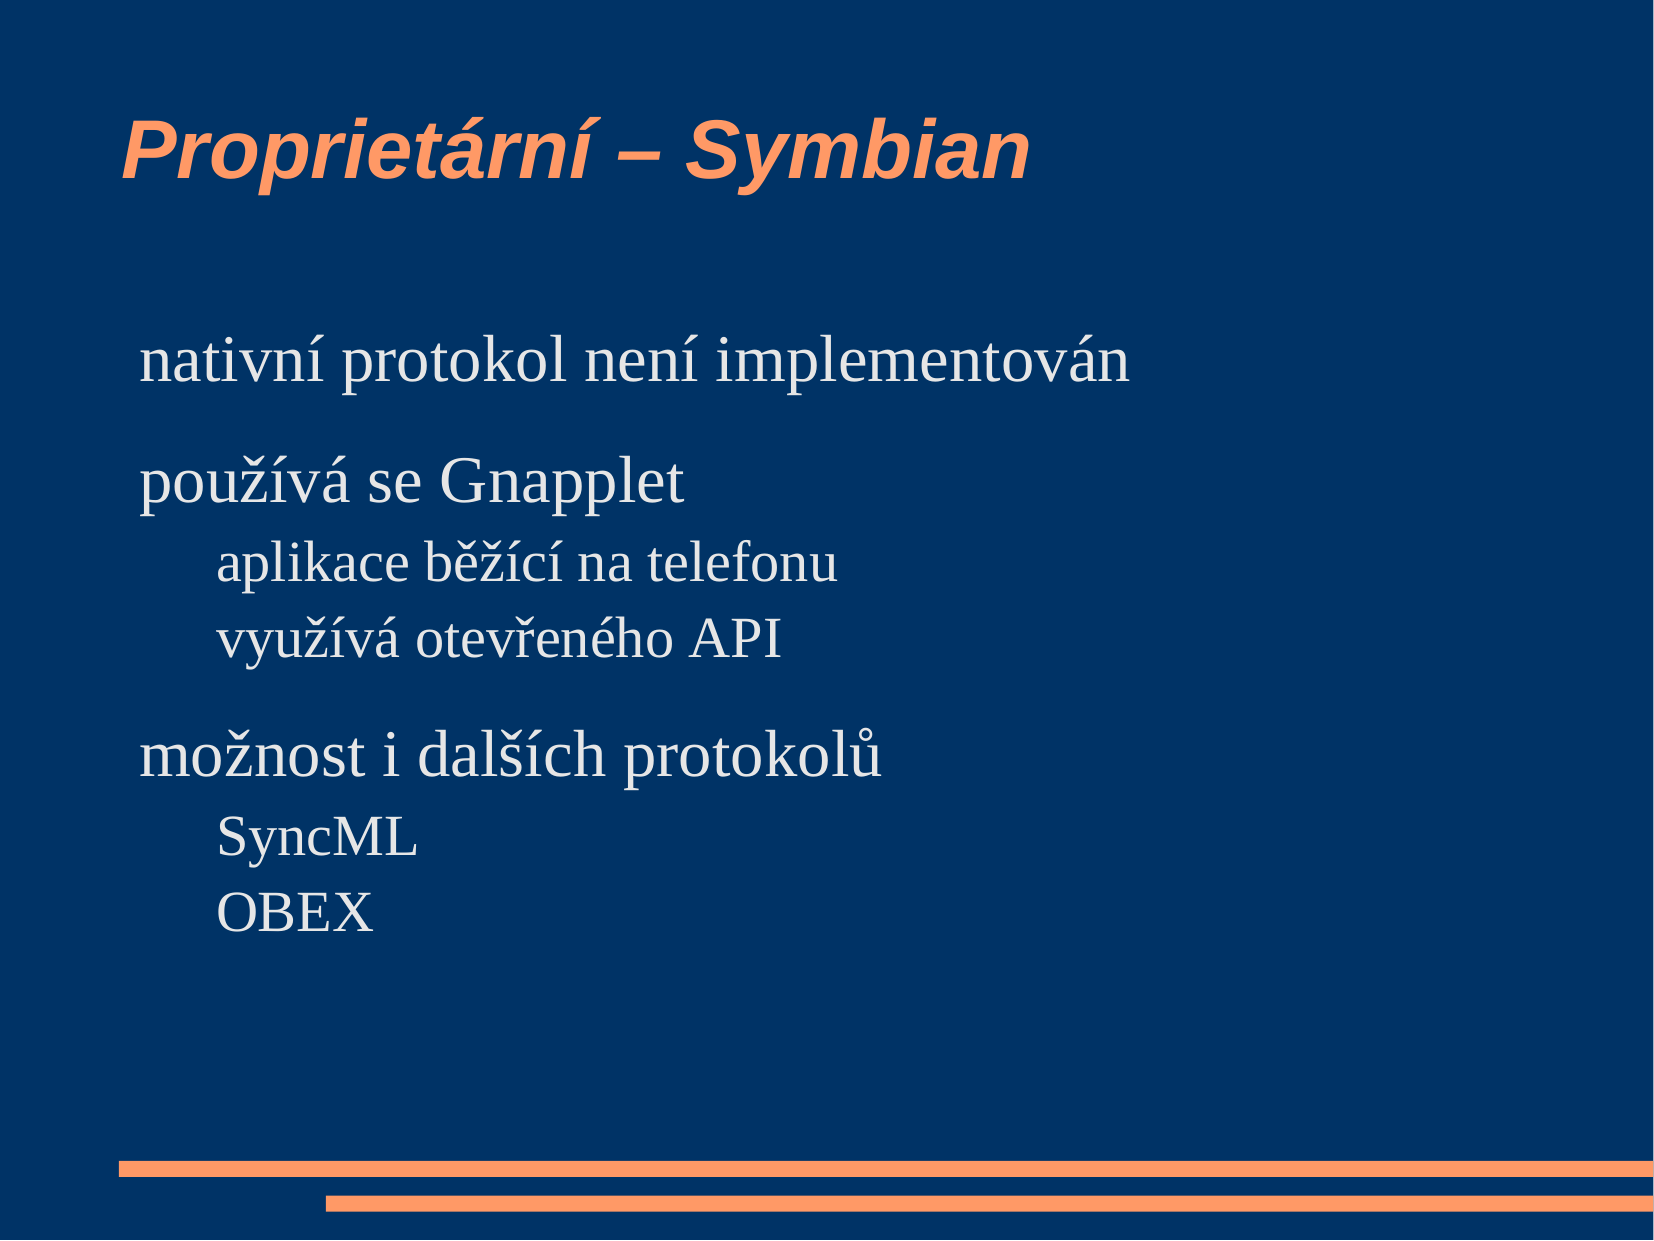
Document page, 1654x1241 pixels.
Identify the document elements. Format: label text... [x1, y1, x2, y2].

title Proprietární – Symbian [121, 46, 1534, 254]
list nativní protokol není implementován používá se Gnapplet aplikace běžící na telefonu využívá otevřeného API možnost i dalších protokolů SyncML OBEX [121, 322, 1561, 1133]
